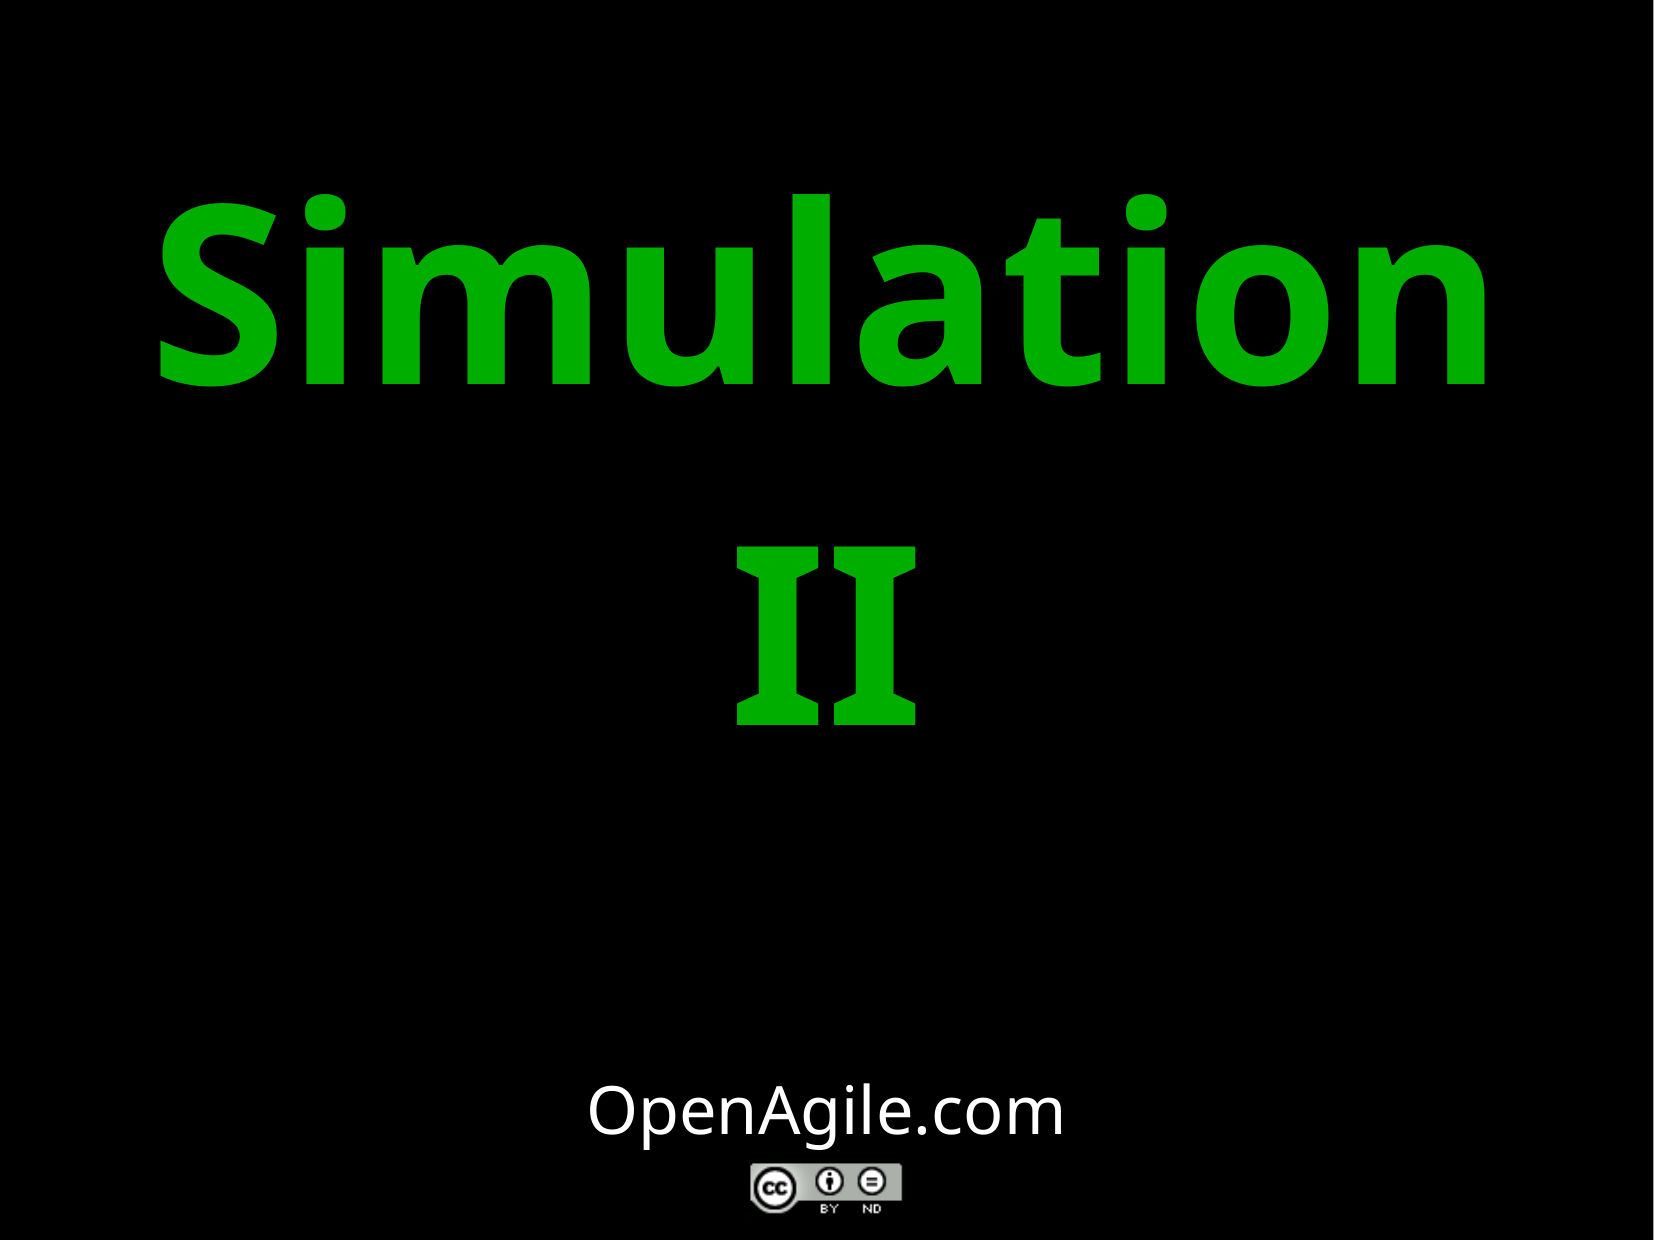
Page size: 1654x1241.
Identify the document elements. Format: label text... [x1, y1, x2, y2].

title Simulation II [59, 36, 1595, 879]
picture [749, 1162, 904, 1217]
